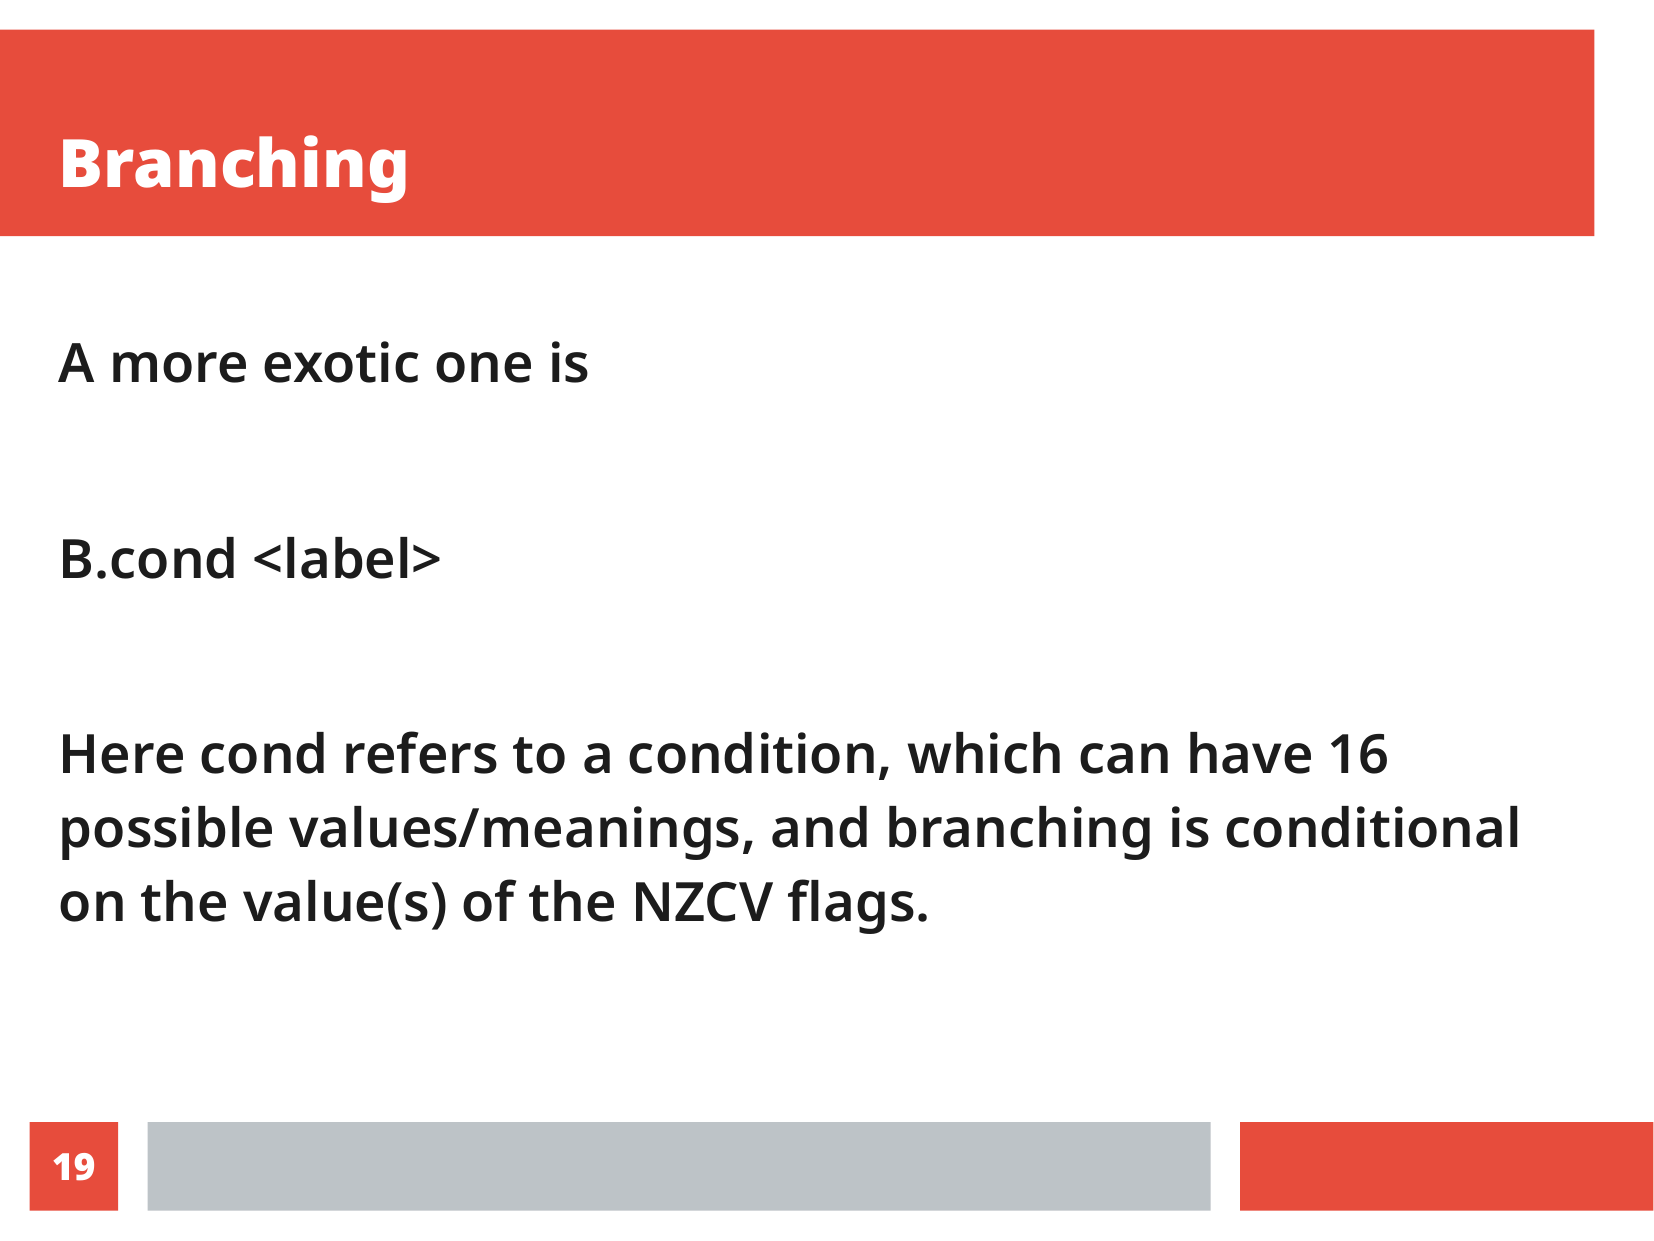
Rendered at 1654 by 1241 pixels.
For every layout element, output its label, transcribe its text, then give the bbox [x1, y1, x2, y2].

list A more exotic one is B.cond <label> Here cond refers to a condition, which can have 16 possible values/meanings, and branching is conditional on the value(s) of the NZCV flags. [59, 324, 1565, 1093]
title Branching [59, 59, 1595, 207]
